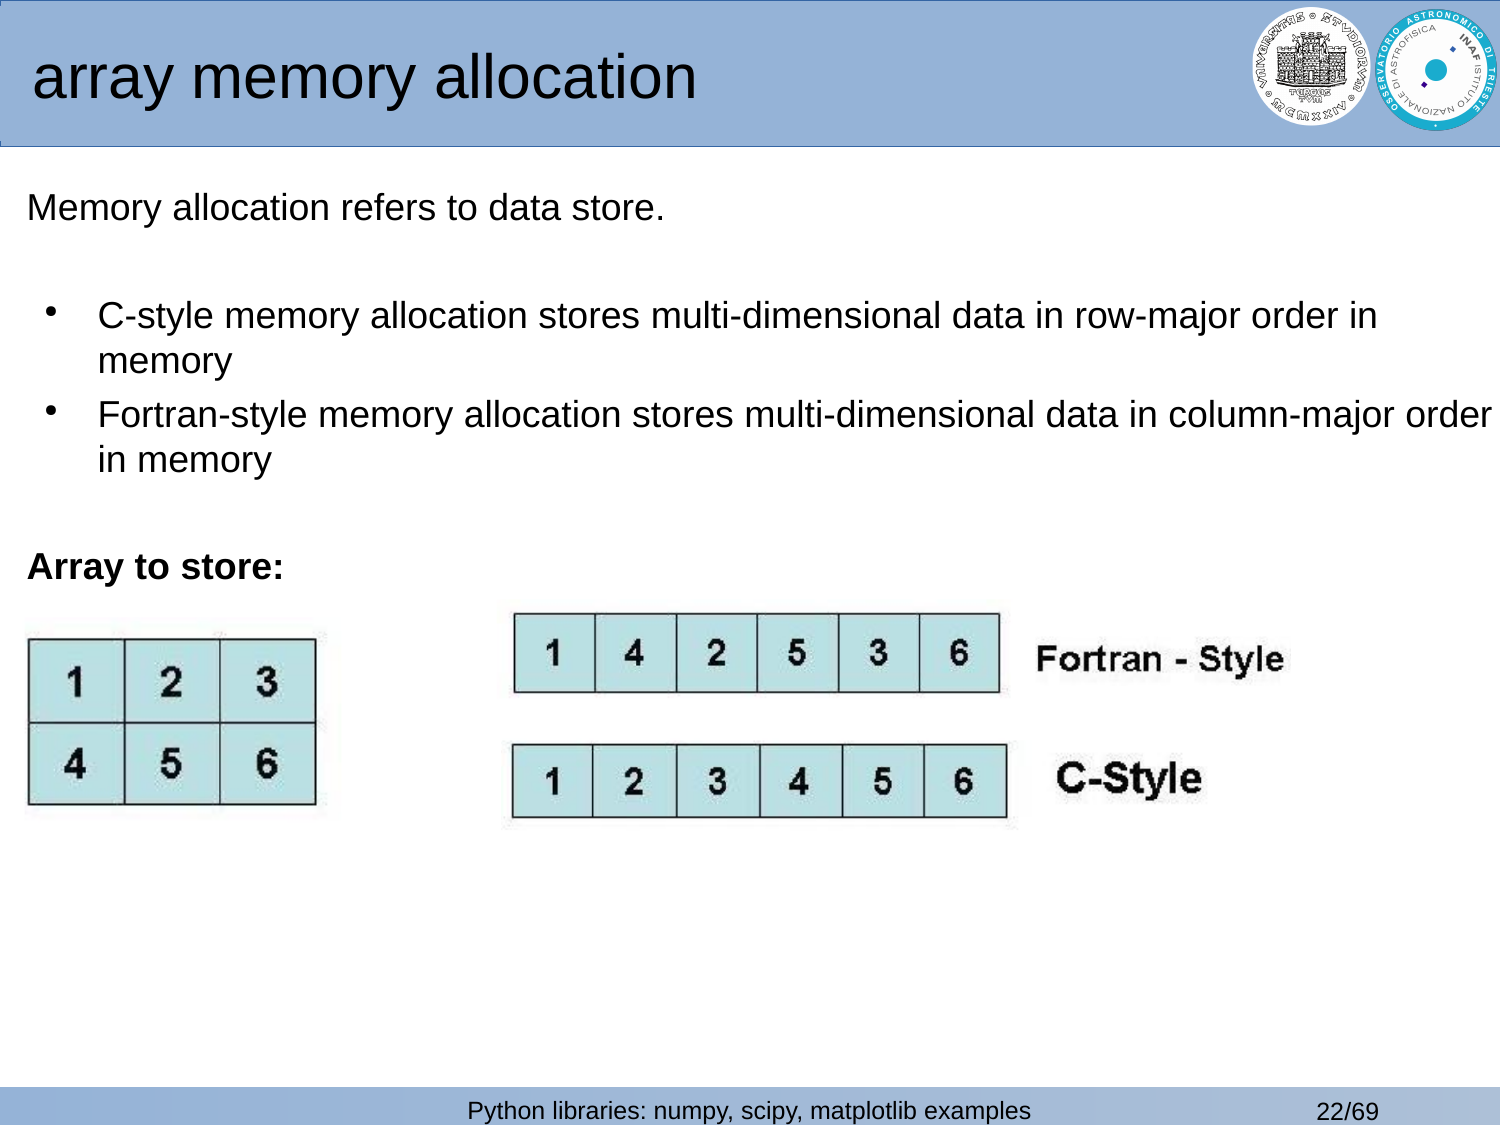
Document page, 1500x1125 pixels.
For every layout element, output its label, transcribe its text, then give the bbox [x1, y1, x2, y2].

picture [1253, 0, 1500, 156]
picture [11, 589, 1291, 831]
text_box array memory allocation [0, 5, 1253, 141]
list Memory allocation refers to data store. C-style memory allocation stores multi-dimensional data in row-major order in memory Fortran-style memory allocation stores multi-dimensional data in column-major order in memory Array to store: [11, 174, 1500, 1037]
